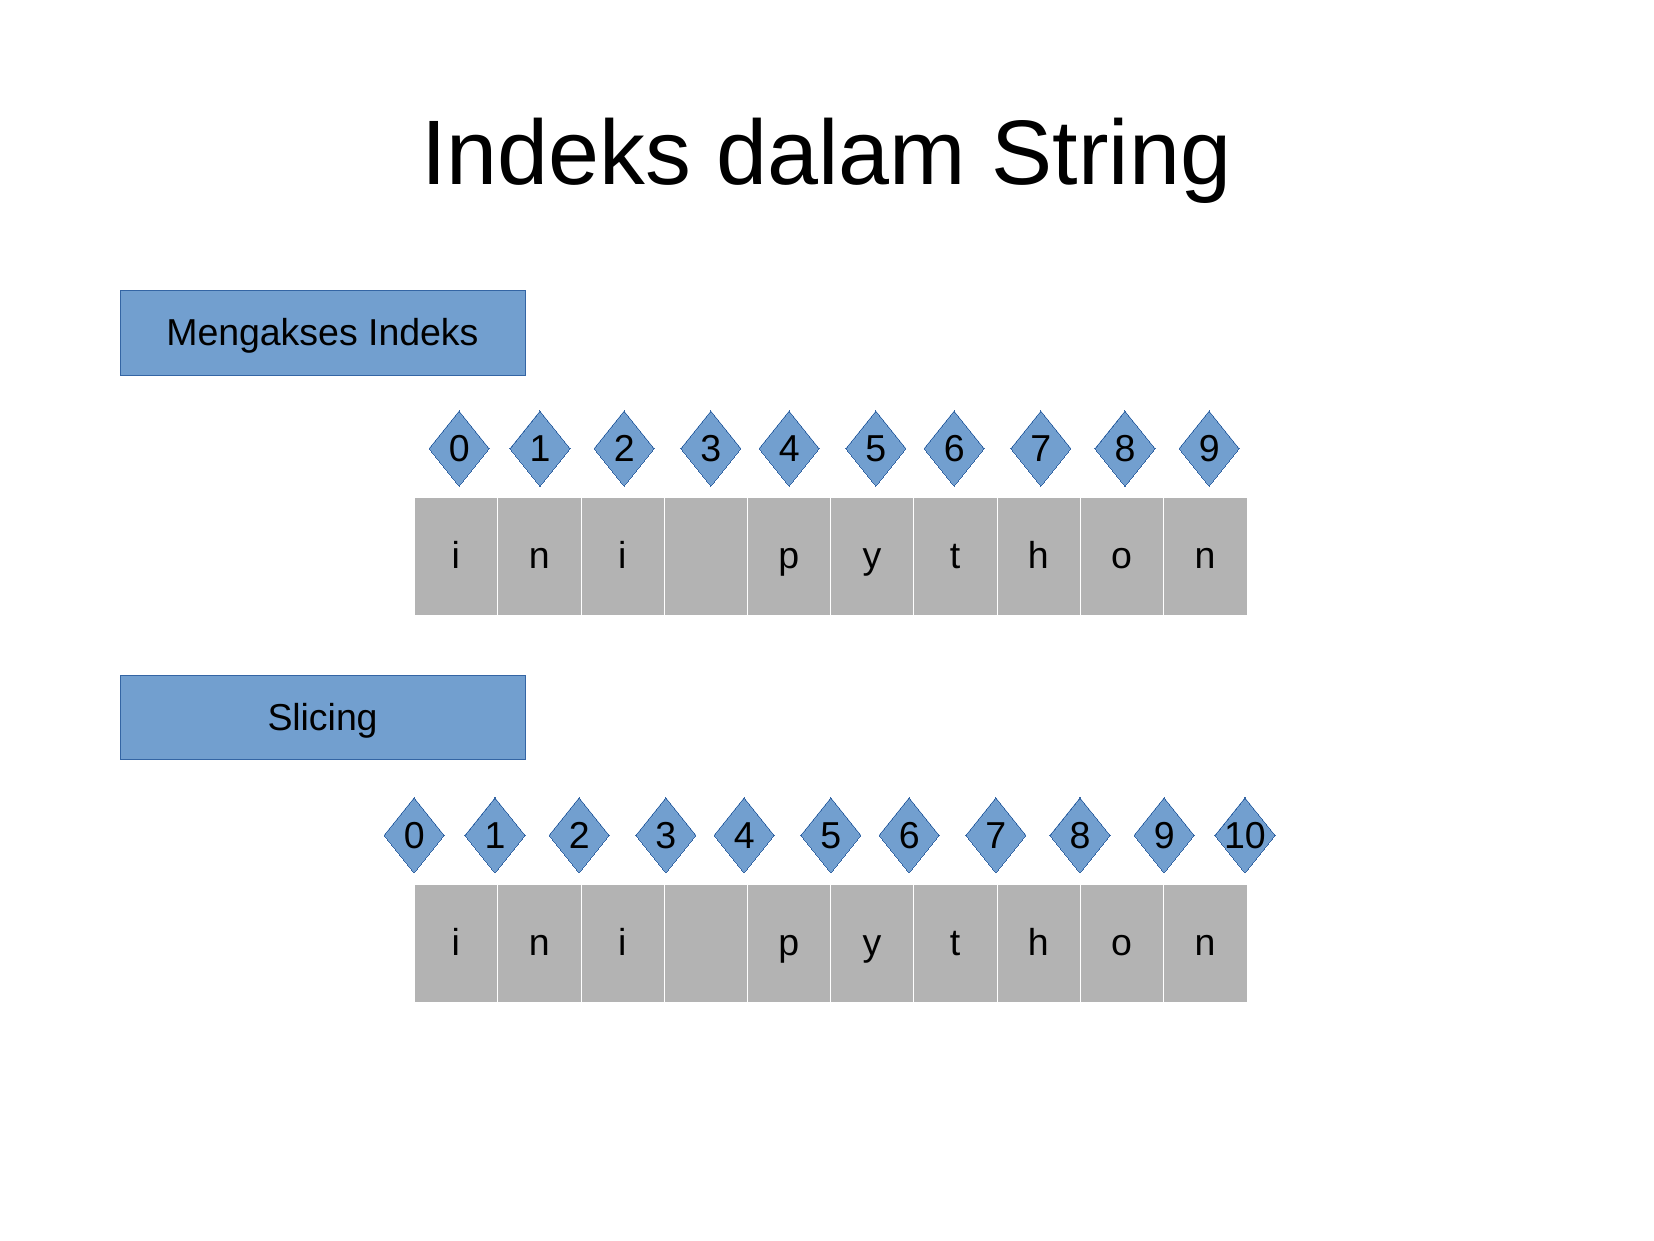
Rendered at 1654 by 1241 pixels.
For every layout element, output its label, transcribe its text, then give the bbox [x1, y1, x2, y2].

text_box 5 [845, 411, 906, 487]
text_box 2 [549, 797, 610, 873]
text_box 2 [594, 411, 655, 487]
table_header i [415, 498, 497, 615]
table_header i [415, 885, 497, 1002]
text_box Slicing [120, 675, 526, 760]
text_box 1 [510, 411, 571, 487]
table_header o [1081, 498, 1163, 615]
table_header n [1164, 498, 1247, 615]
text_box 4 [714, 797, 775, 873]
table_header n [498, 885, 581, 1002]
text_box 9 [1134, 797, 1195, 873]
text_box 0 [384, 797, 445, 873]
text_box 9 [1179, 411, 1240, 487]
text_box 6 [879, 797, 940, 873]
table_header [665, 498, 747, 615]
text_box Mengakses Indeks [120, 290, 526, 376]
text_box 0 [429, 411, 490, 487]
text_box 8 [1095, 411, 1156, 487]
table_header y [831, 498, 913, 615]
table_header y [831, 885, 913, 1002]
text_box 10 [1215, 797, 1276, 873]
title Indeks dalam String [82, 49, 1571, 257]
text_box 3 [635, 797, 696, 873]
table_header t [914, 498, 997, 615]
table_header h [998, 498, 1080, 615]
table_header p [748, 498, 830, 615]
text_box 7 [965, 797, 1026, 873]
table_header n [498, 498, 581, 615]
table_header i [582, 885, 664, 1002]
text_box 5 [800, 797, 861, 873]
text_box 8 [1050, 797, 1111, 873]
text_box 6 [924, 411, 985, 487]
text_box 3 [680, 411, 741, 487]
table_header p [748, 885, 830, 1002]
table_header [665, 885, 747, 1002]
table_header i [582, 498, 664, 615]
text_box 7 [1010, 411, 1071, 487]
table_header t [914, 885, 997, 1002]
text_box 4 [759, 411, 820, 487]
table_header n [1164, 885, 1247, 1002]
table_header h [998, 885, 1080, 1002]
text_box 1 [465, 797, 526, 873]
table_header o [1081, 885, 1163, 1002]
